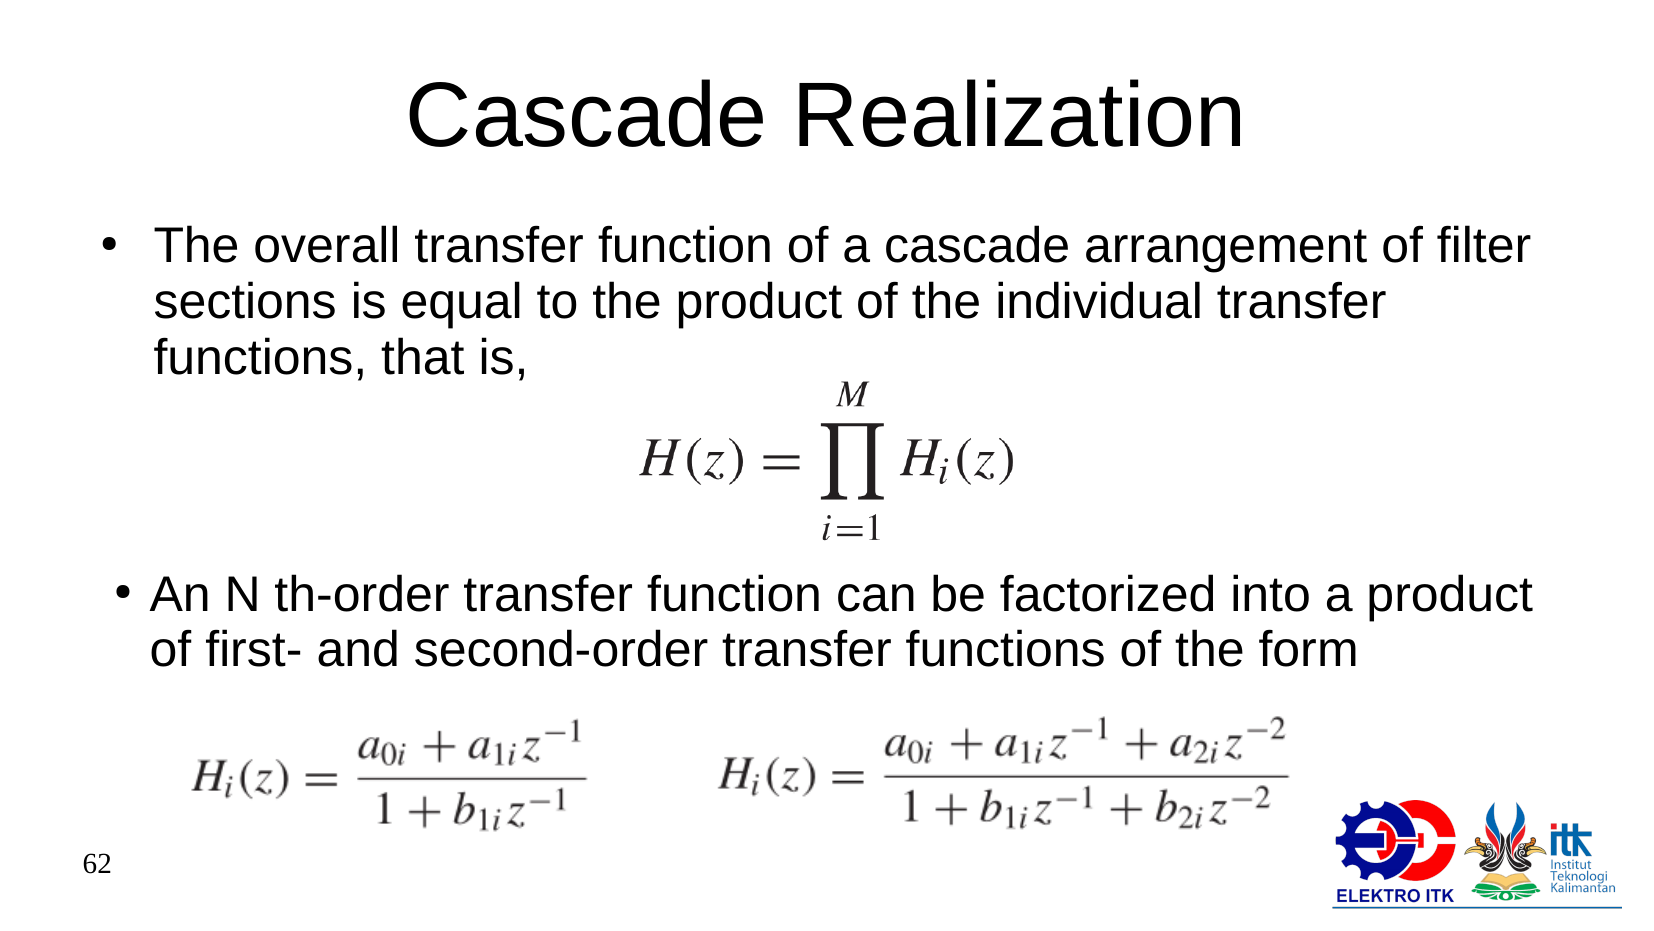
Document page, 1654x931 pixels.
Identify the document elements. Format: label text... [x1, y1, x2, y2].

picture [712, 712, 1296, 839]
picture [187, 714, 597, 838]
title Cascade Realization [82, 37, 1571, 193]
text_box An N th-order transfer function can be factorized into a product of ﬁrst- and second-order transfer functions of the form [99, 558, 1555, 685]
picture [1332, 800, 1622, 918]
picture [629, 374, 1024, 548]
list The overall transfer function of a cascade arrangement of ﬁlter sections is equal to the product of the individual transfer functions, that is, [82, 217, 1571, 413]
